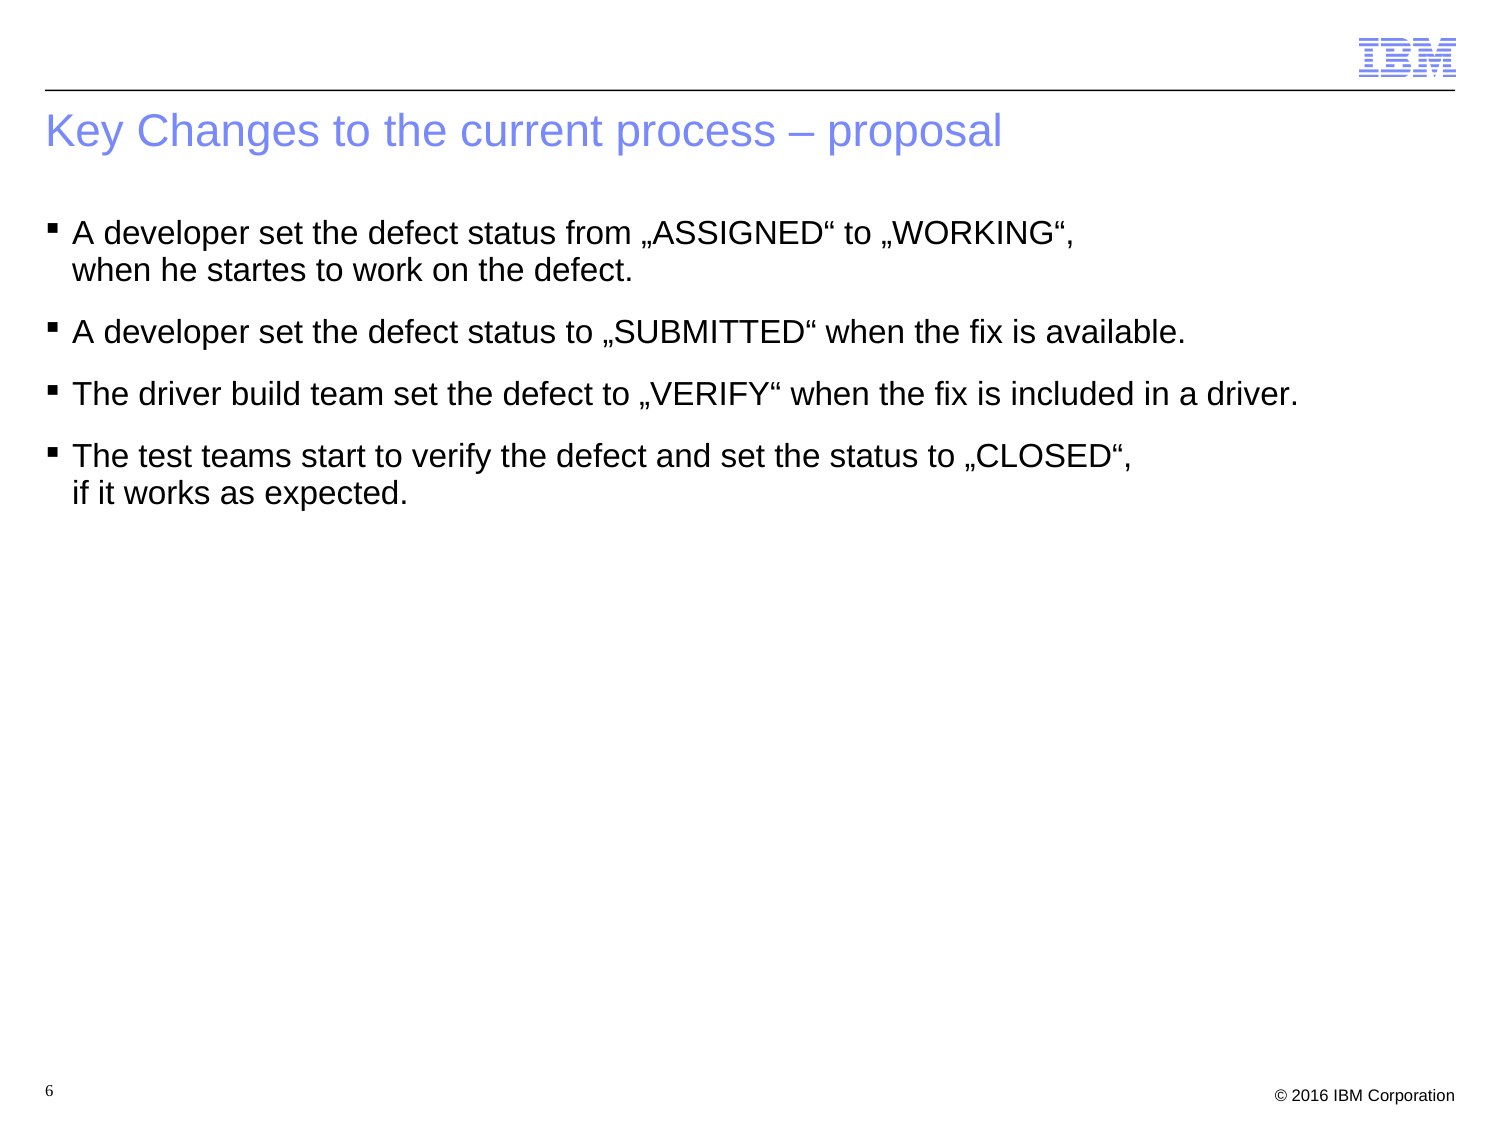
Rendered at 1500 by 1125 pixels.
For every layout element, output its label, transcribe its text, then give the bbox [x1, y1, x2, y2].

picture [1359, 37, 1456, 77]
title Key Changes to the current process – proposal [30, 97, 1456, 203]
list A developer set the defect status from „ASSIGNED“ to „WORKING“, when he startes to work on the defect. A developer set the defect status to „SUBMITTED“ when the fix is available. The driver build team set the defect to „VERIFY“ when the fix is included in a driver. The test teams start to verify the defect and set the status to „CLOSED“, if it works as expected. [30, 206, 1456, 948]
